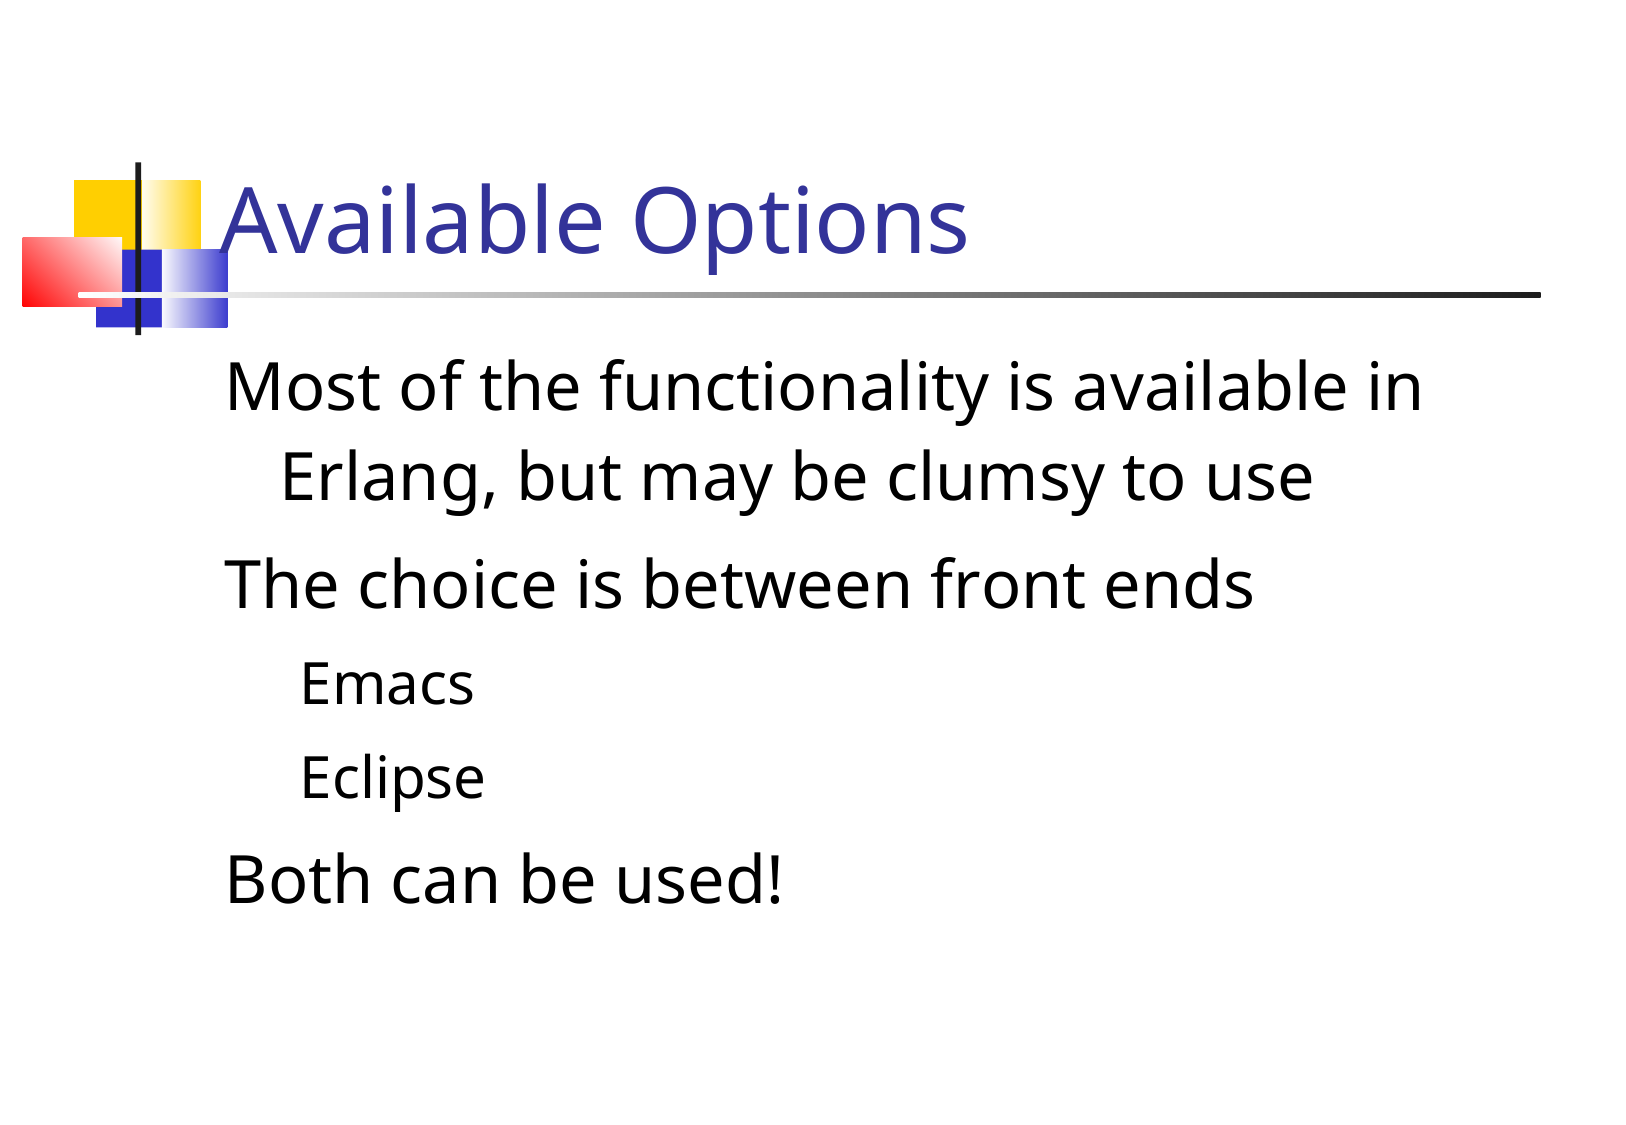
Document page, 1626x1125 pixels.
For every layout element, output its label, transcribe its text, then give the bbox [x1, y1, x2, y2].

title Available Options [204, 163, 1590, 289]
list Most of the functionality is available in Erlang, but may be clumsy to use The choice is between front ends Emacs Eclipse Both can be used! [210, 330, 1592, 869]
